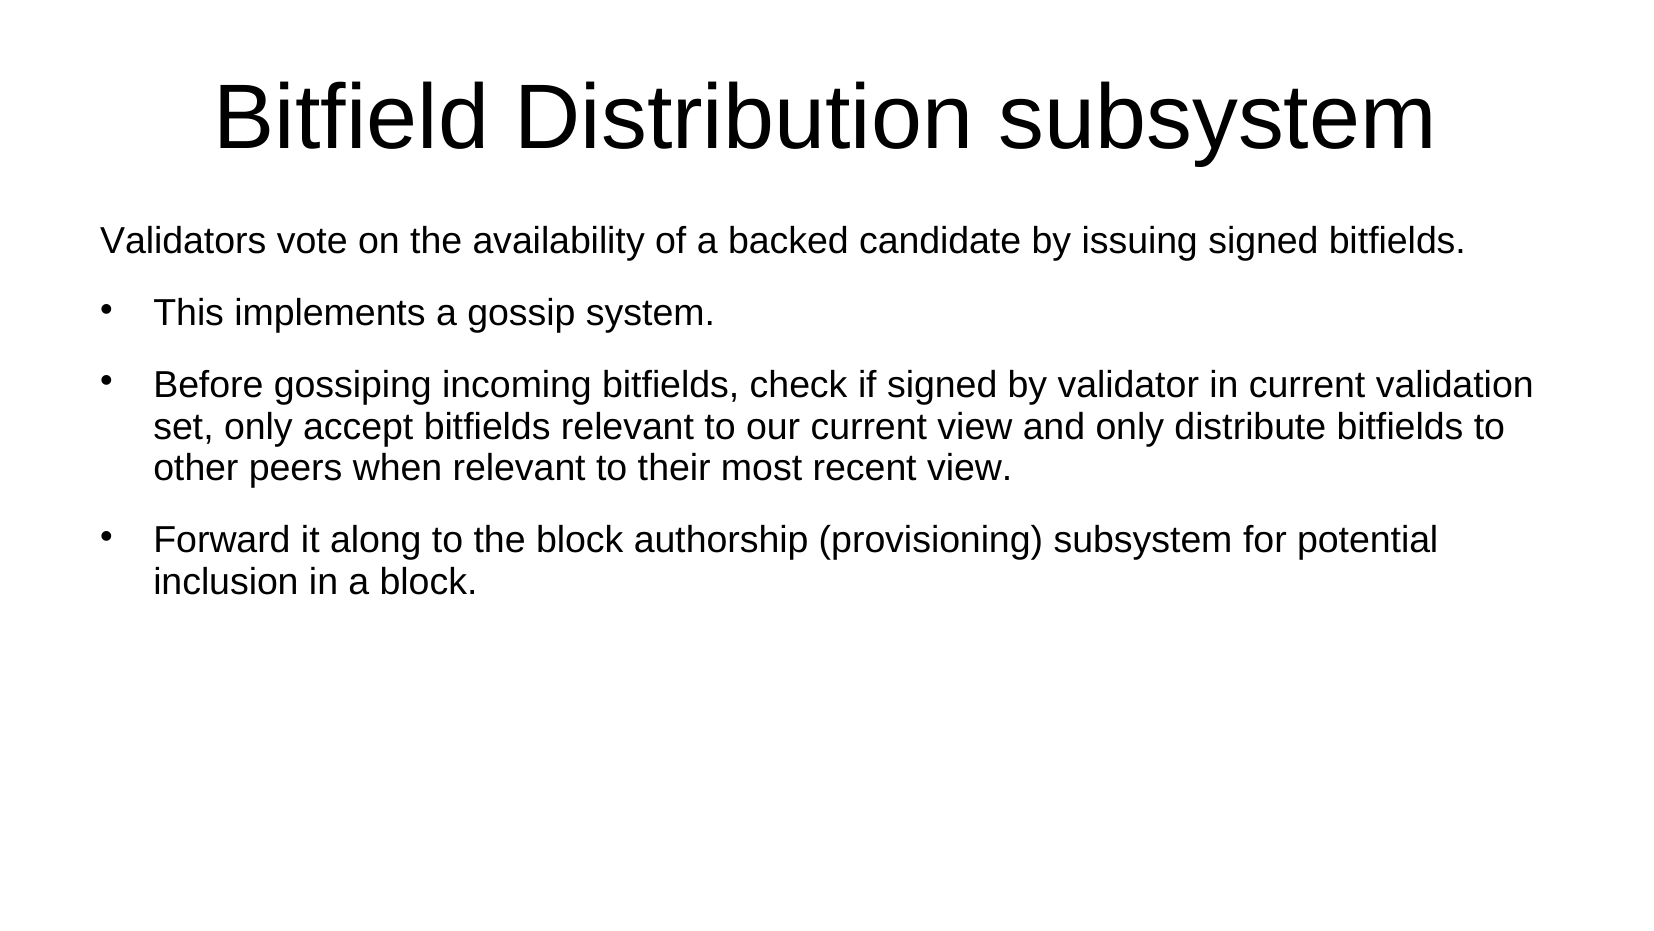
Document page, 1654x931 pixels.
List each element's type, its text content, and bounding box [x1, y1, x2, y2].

title Bitfield Distribution subsystem [82, 36, 1571, 193]
list Validators vote on the availability of a backed candidate by issuing signed bitfields. This implements a gossip system. Before gossiping incoming bitfields, check if signed by validator in current validation set, only accept bitfields relevant to our current view and only distribute bitfields to other peers when relevant to their most recent view. Forward it along to the block authorship (provisioning) subsystem for potential inclusion in a block. [82, 217, 1571, 758]
